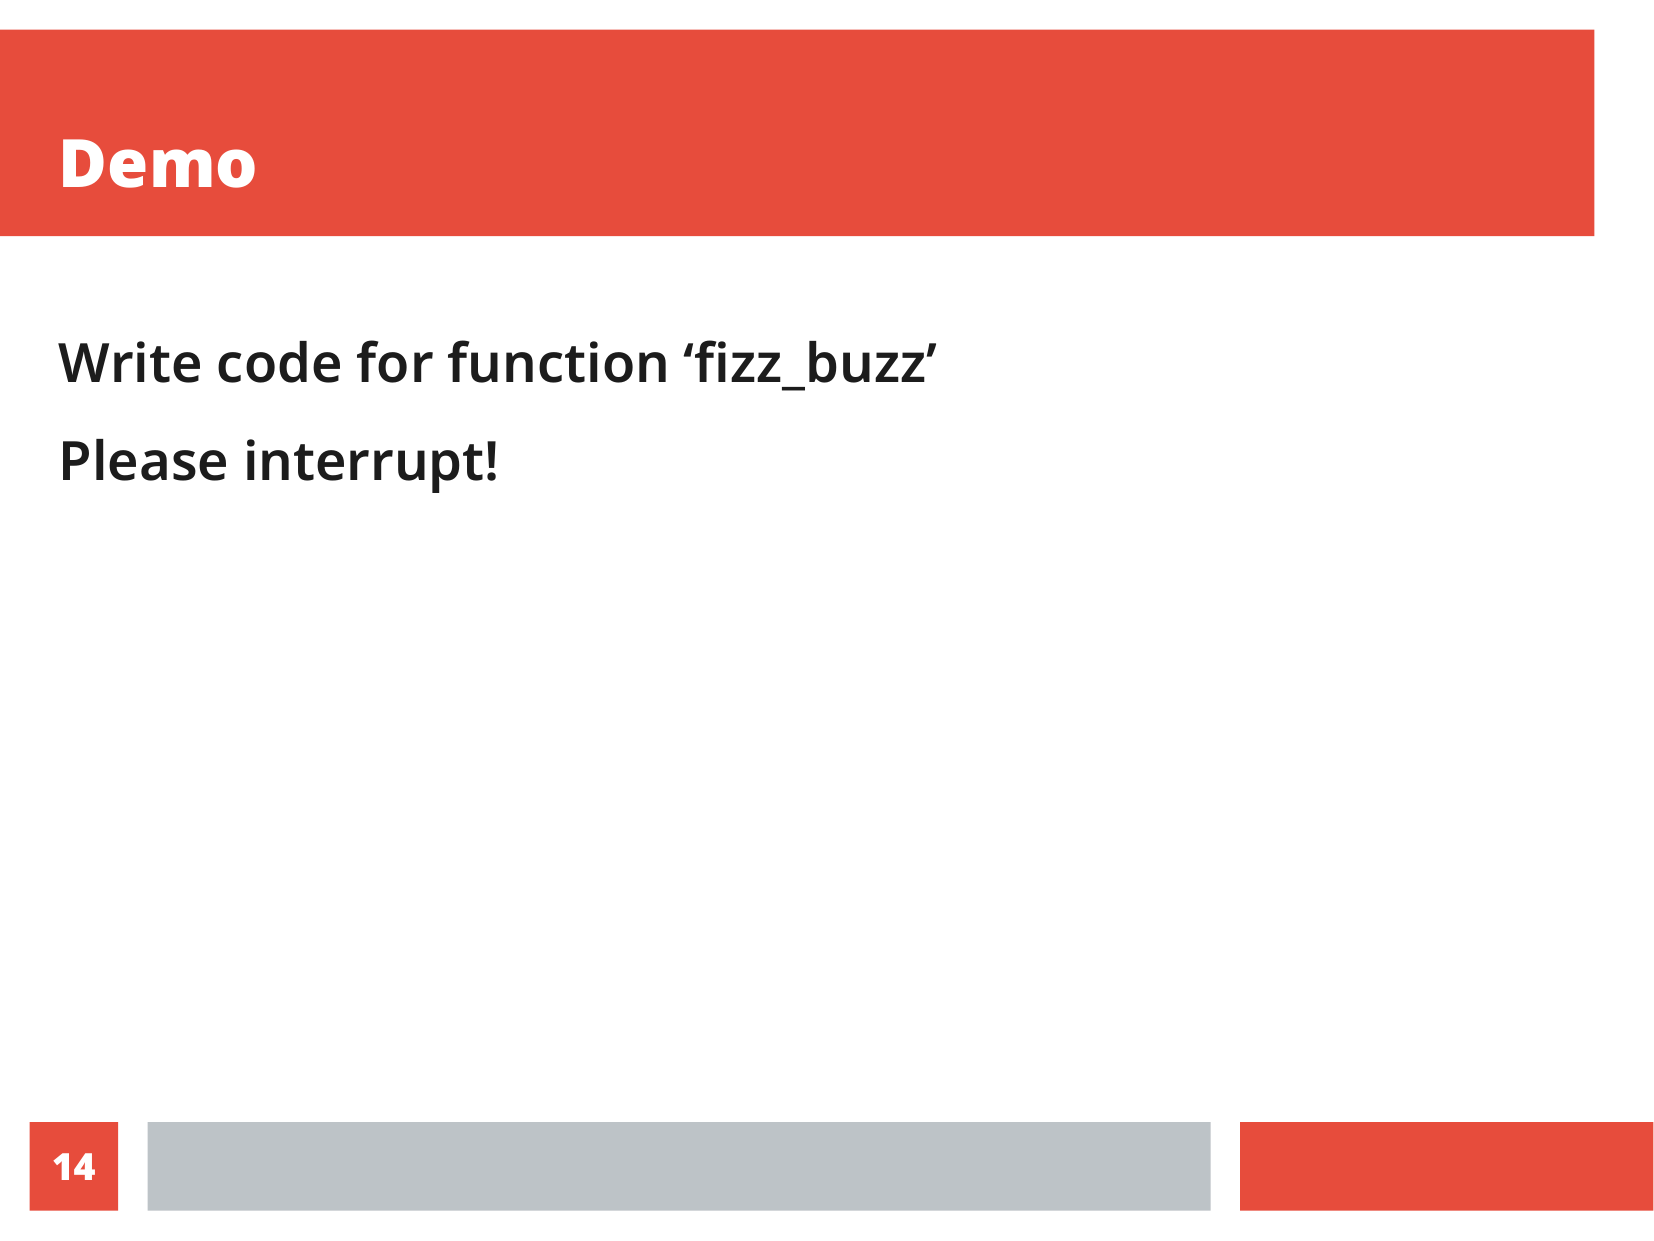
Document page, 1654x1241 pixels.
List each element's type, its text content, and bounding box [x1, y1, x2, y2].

title Demo [59, 59, 1595, 207]
list Write code for function ‘fizz_buzz’ Please interrupt! [59, 324, 1565, 1093]
